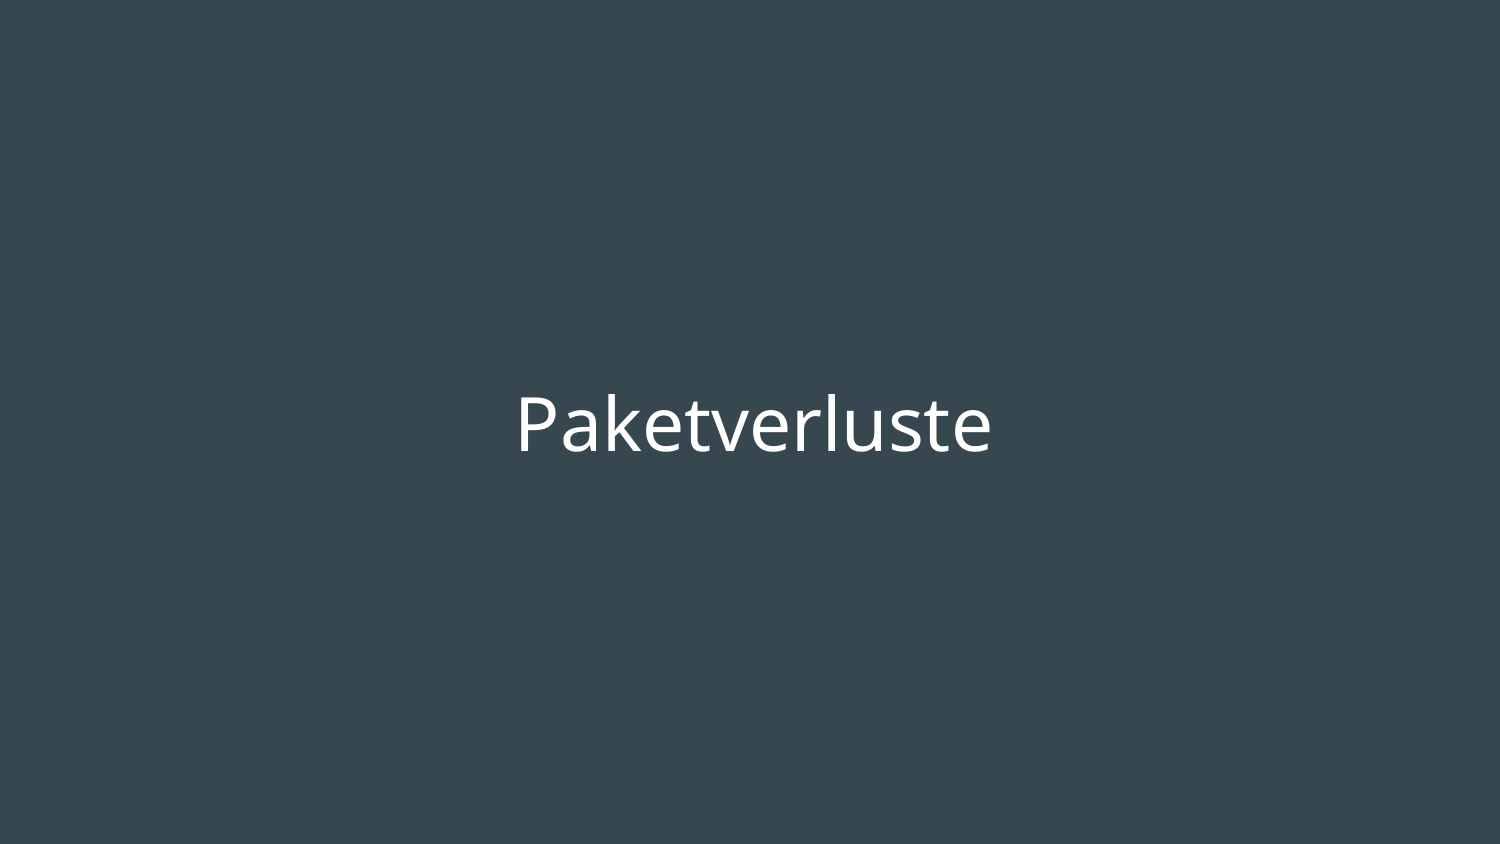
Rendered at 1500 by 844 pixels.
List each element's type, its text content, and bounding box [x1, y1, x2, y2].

title Paketverluste [110, 351, 1399, 493]
